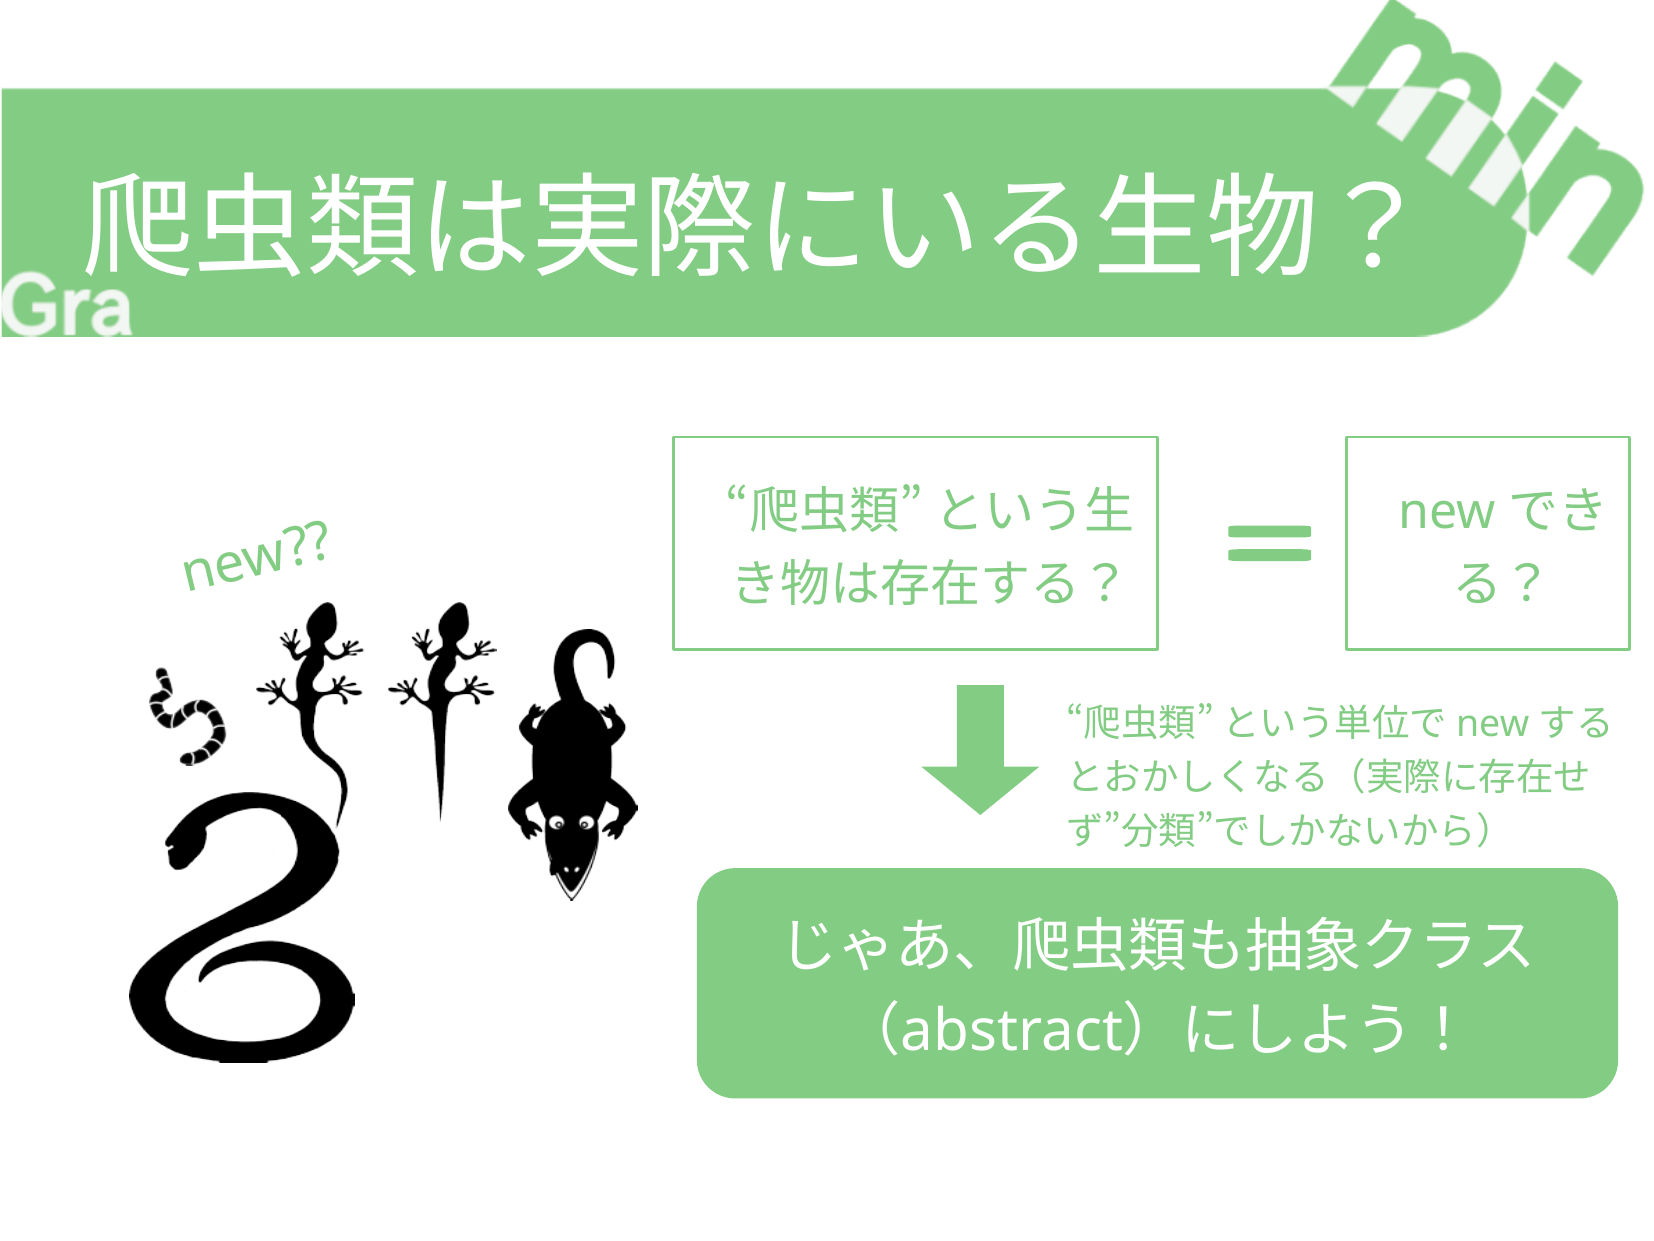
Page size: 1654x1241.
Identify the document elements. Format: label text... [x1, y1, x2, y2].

text_box “爬虫類” という生き物は存在する？ [673, 437, 1158, 650]
text_box [921, 685, 1040, 816]
text_box [1228, 525, 1312, 538]
picture [129, 602, 497, 1063]
title 爬虫類は実際にいる生物？ [11, 140, 1501, 297]
text_box new できる？ [1346, 437, 1630, 650]
picture [508, 629, 638, 901]
picture [149, 666, 228, 766]
text_box new?? [156, 486, 367, 606]
picture [1, 0, 1654, 337]
text_box [1228, 549, 1312, 562]
text_box じゃあ、爬虫類も抽象クラス （abstract）にしよう！ [696, 868, 1619, 1099]
text_box “爬虫類” という単位で new するとおかしくなる（実際に存在せず”分類”でしかないから） [1051, 685, 1630, 850]
